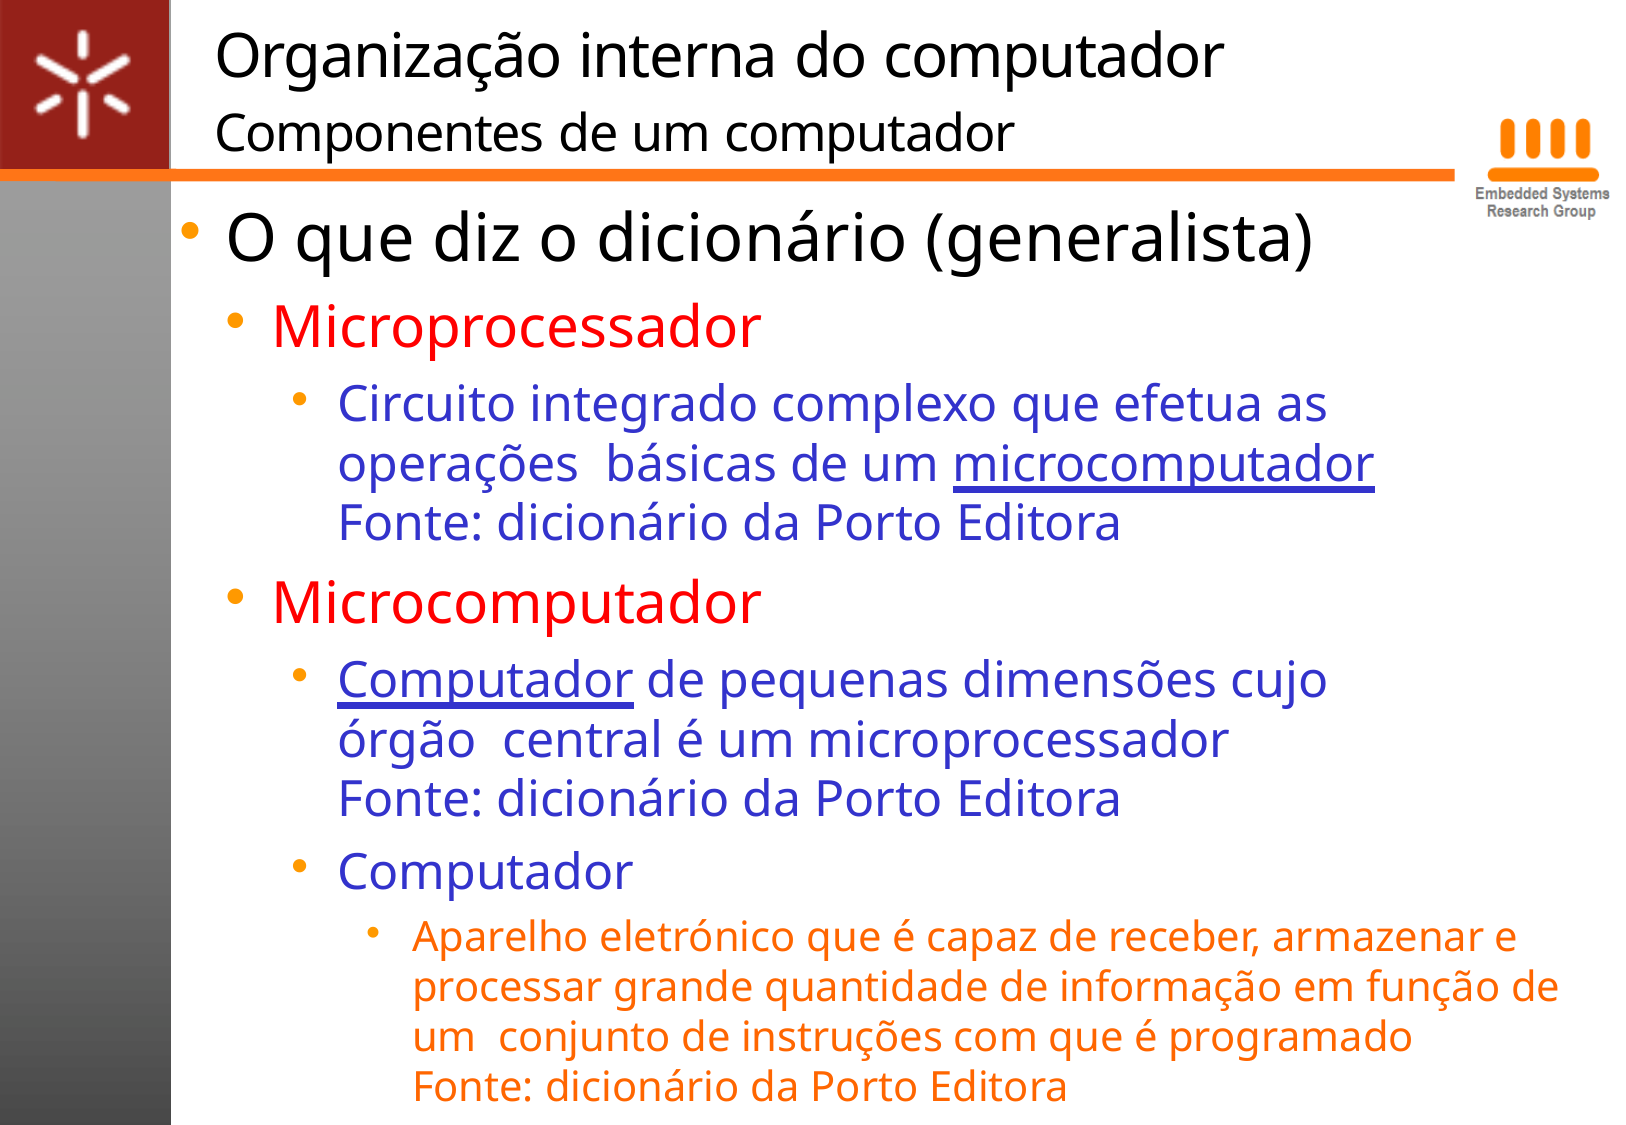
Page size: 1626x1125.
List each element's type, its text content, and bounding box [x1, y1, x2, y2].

picture [0, 182, 171, 1125]
picture [1475, 118, 1610, 177]
text_box O que diz o dicionário (generalista) Microprocessador Circuito integrado complexo que efetua as operações básicas de um microcomputador Fonte: dicionário da Porto Editora Microcomputador Computador de pequenas dimensões cujo órgão central é um microprocessador Fonte: dicionário da Porto Editora Computador Aparelho eletrónico que é capaz de receber, armazenar e processar grande quantidade de informação em função de um conjunto de instruções com que é programado Fonte: dicionário da Porto Editora [177, 177, 1625, 1111]
title Organização interna do computador Componentes de um computador [212, 16, 1347, 177]
picture [0, 0, 171, 169]
